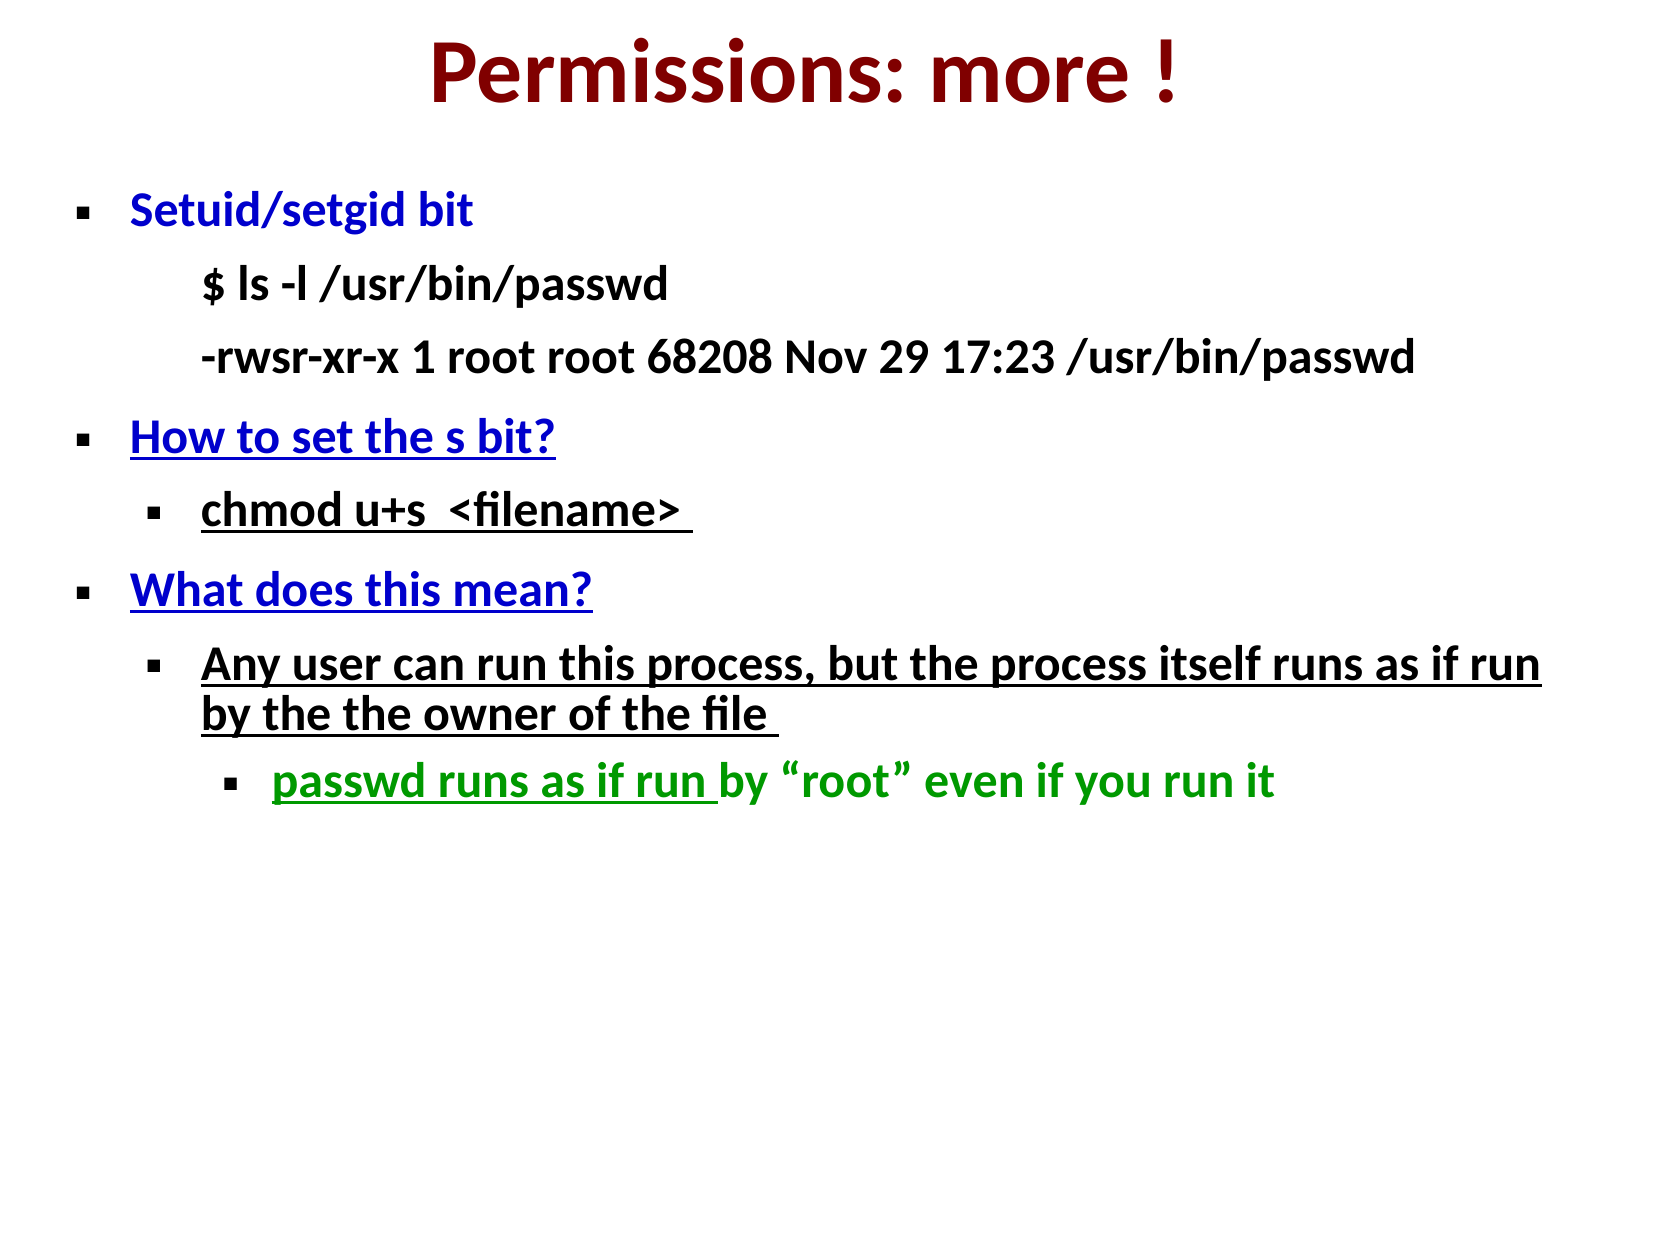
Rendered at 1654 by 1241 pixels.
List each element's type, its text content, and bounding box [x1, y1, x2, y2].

list Setuid/setgid bit $ ls -l /usr/bin/passwd -rwsr-xr-x 1 root root 68208 Nov 29 17:23 /usr/bin/passwd How to set the s bit? chmod u+s <filename> What does this mean? Any user can run this process, but the process itself runs as if run by the the owner of the file passwd runs as if run by “root” even if you run it [59, 188, 1583, 1105]
title Permissions: more ! [60, 23, 1551, 136]
